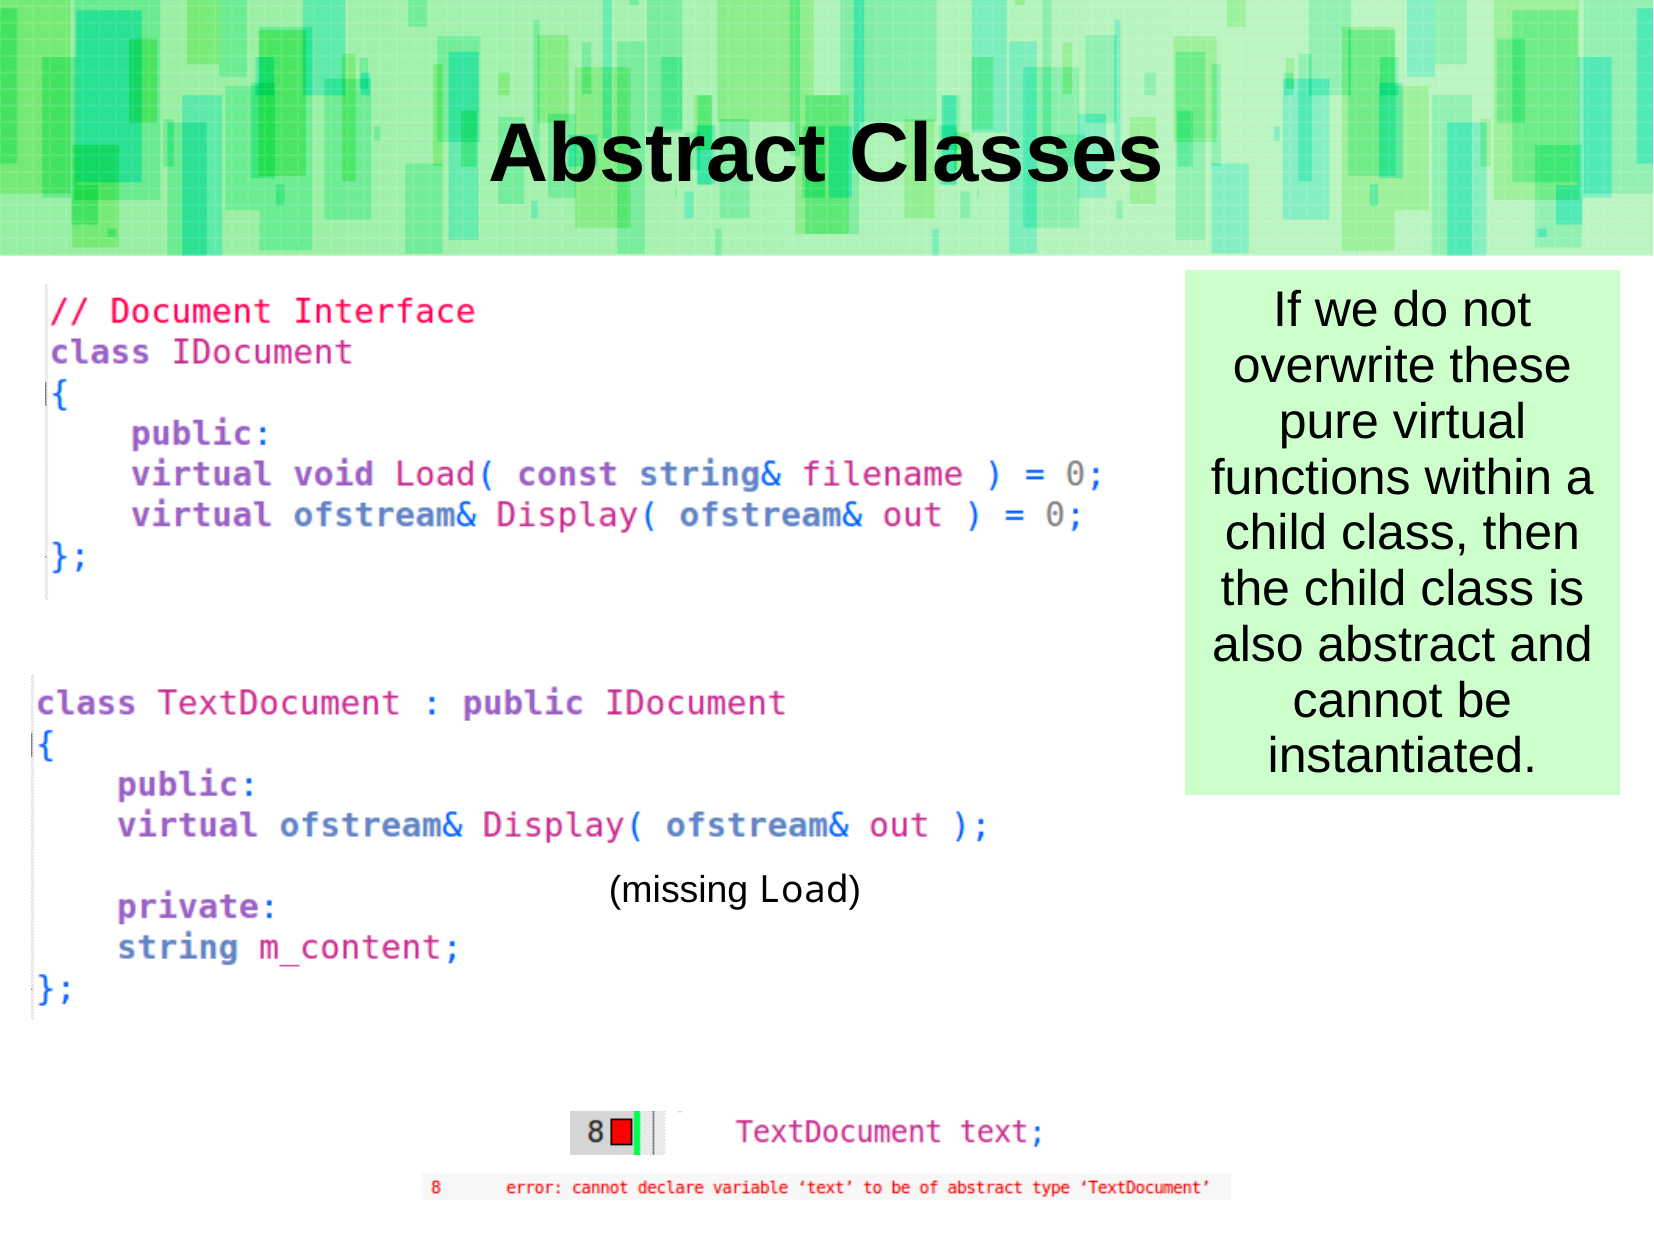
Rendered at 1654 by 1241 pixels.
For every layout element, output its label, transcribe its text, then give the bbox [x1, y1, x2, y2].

text_box (missing Load) [510, 855, 961, 916]
title Abstract Classes [82, 49, 1571, 257]
text_box If we do not overwrite these pure virtual functions within a child class, then the child class is also abstract and cannot be instantiated. [1185, 270, 1621, 796]
picture [0, 0, 1654, 1241]
